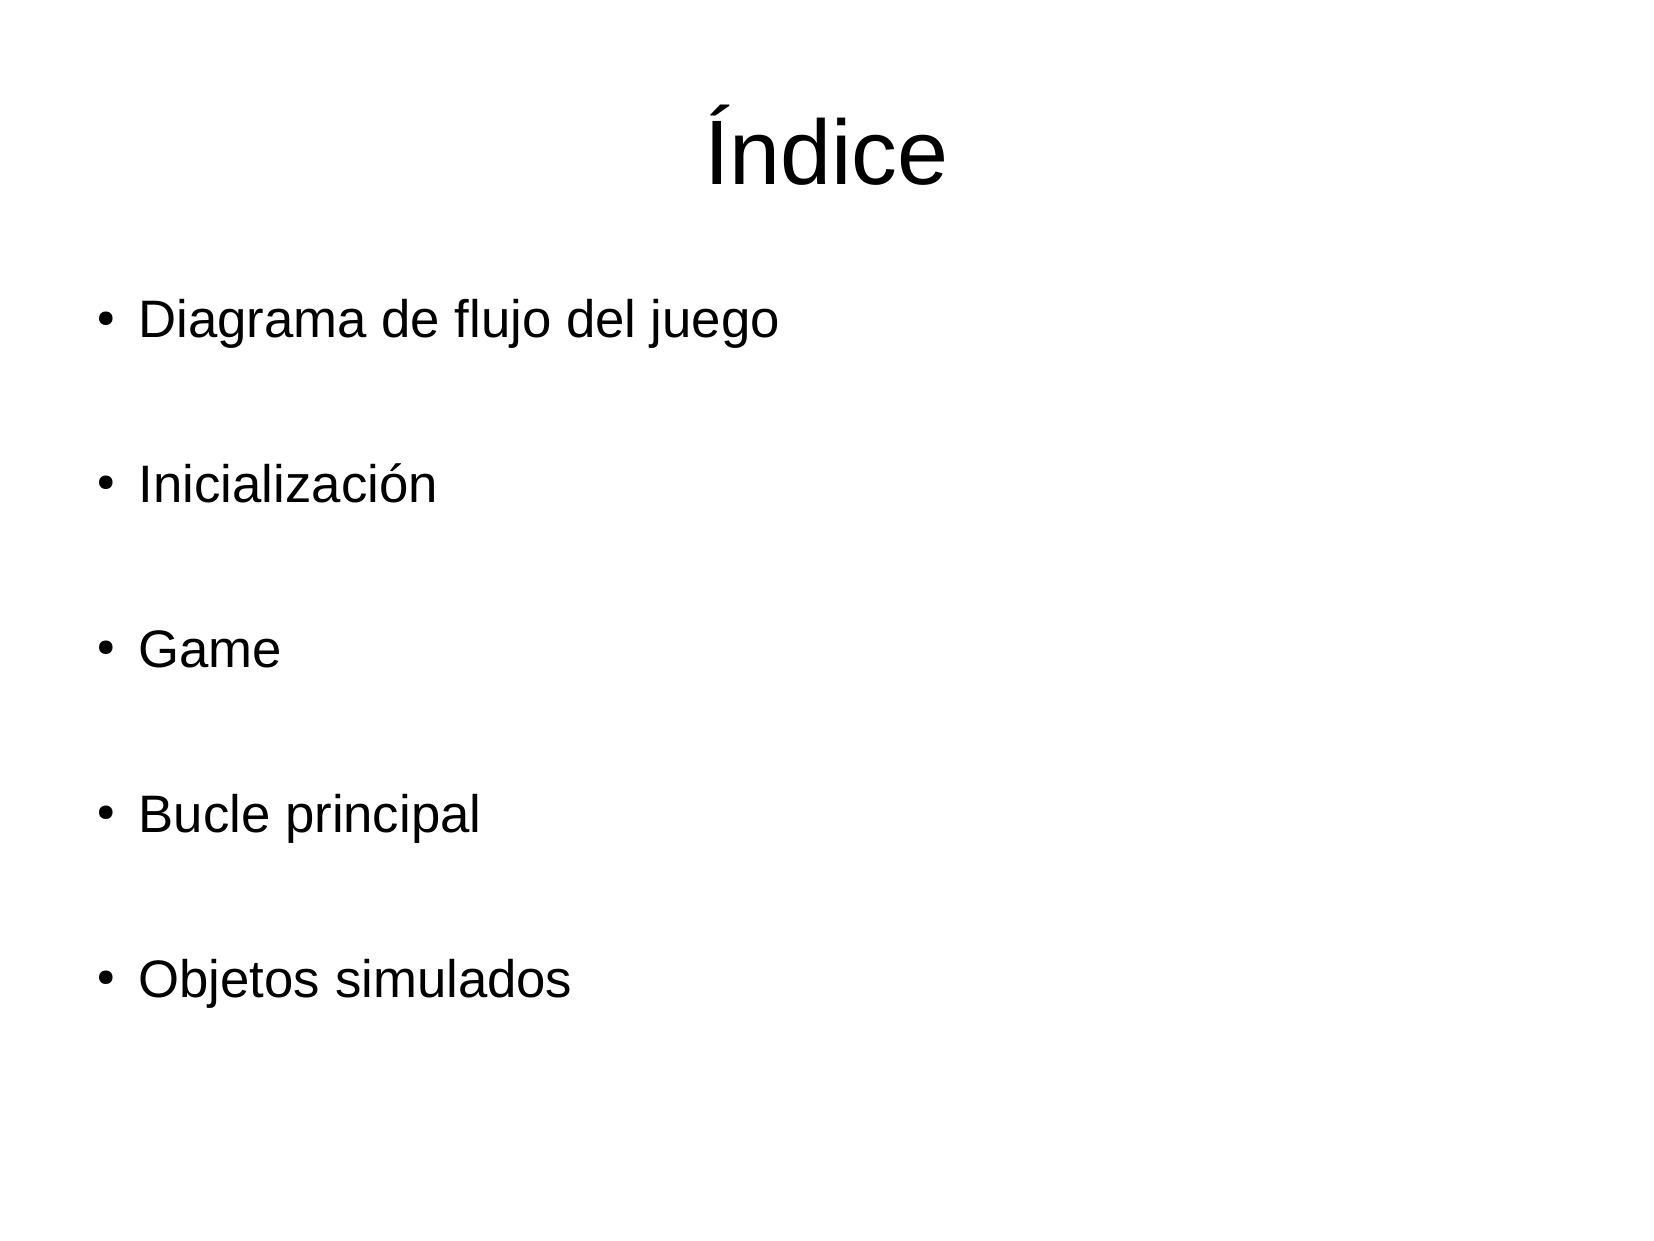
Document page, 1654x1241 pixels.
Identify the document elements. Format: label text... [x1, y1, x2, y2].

list Diagrama de flujo del juego Inicialización Game Bucle principal Objetos simulados [82, 290, 1571, 1010]
title Índice [82, 49, 1571, 257]
